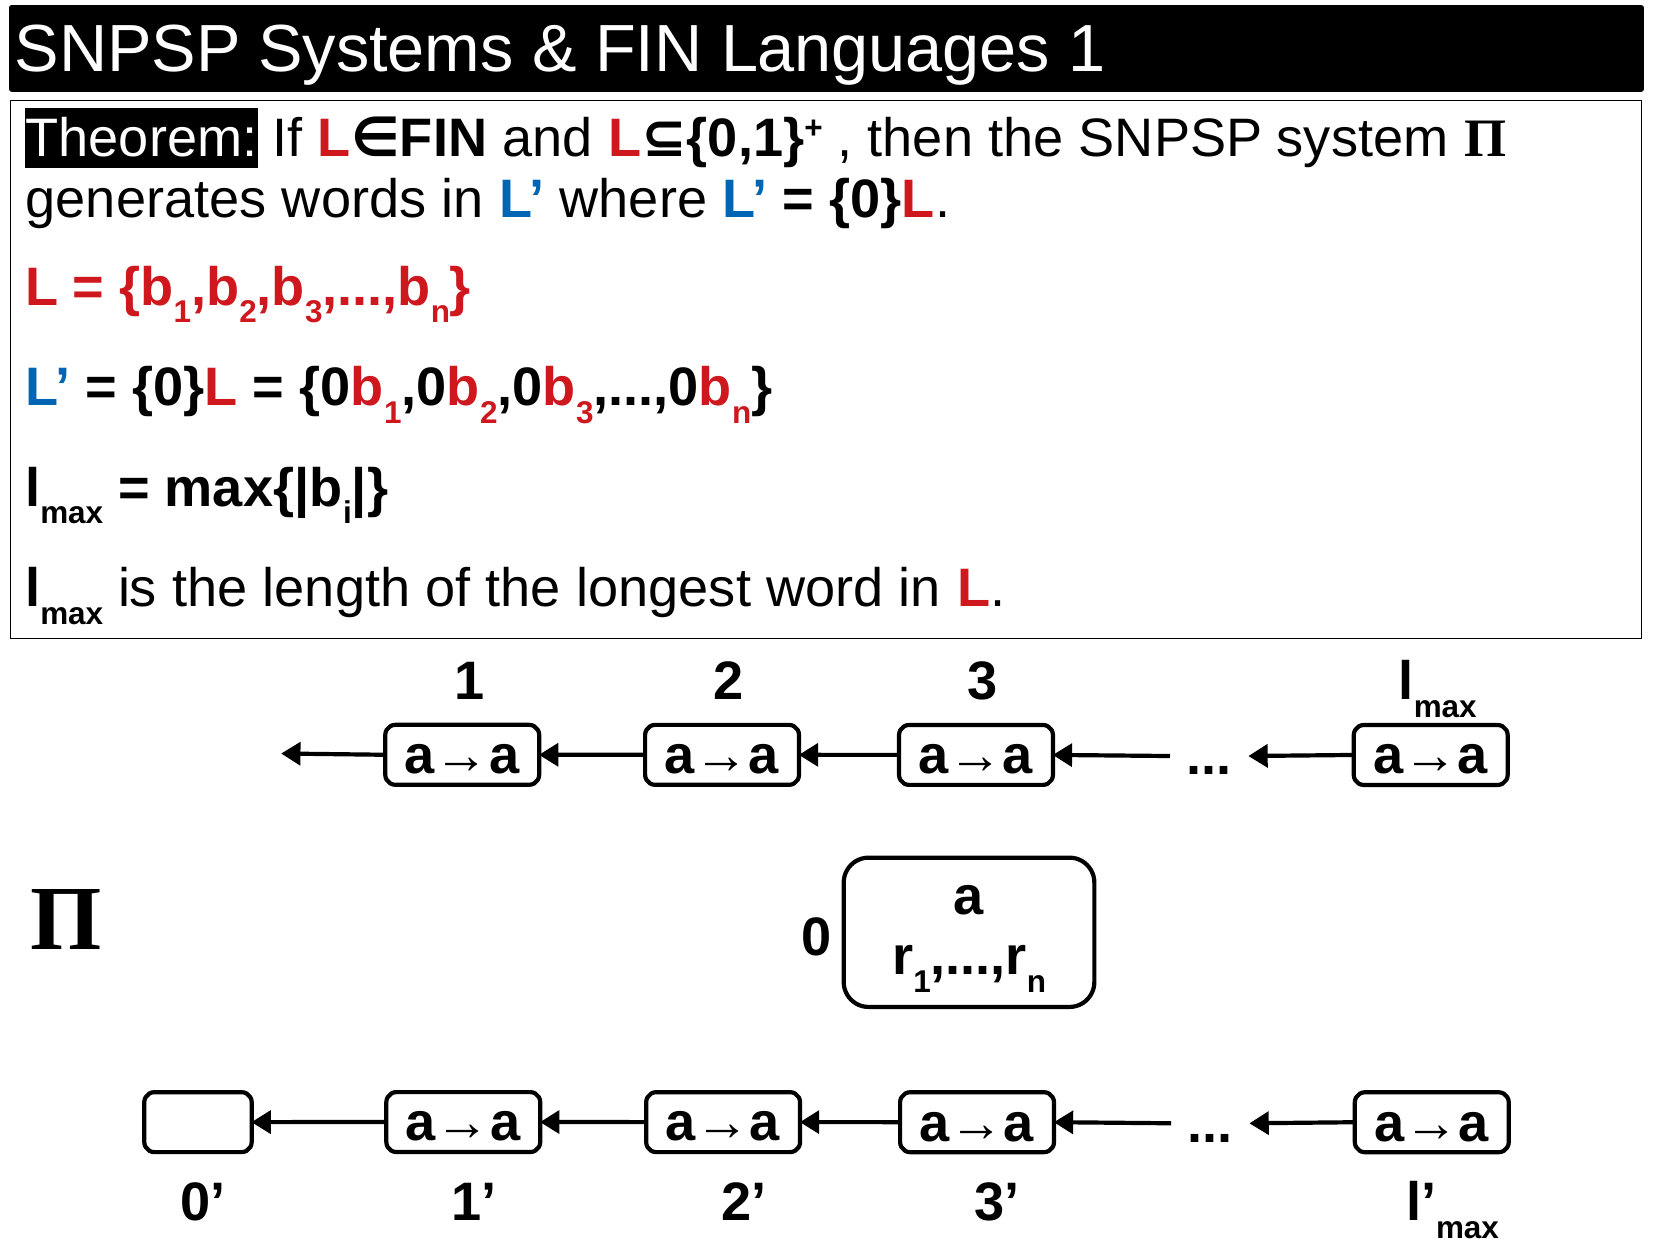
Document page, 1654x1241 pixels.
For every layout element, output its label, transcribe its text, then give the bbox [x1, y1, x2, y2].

text_box 1 [439, 643, 500, 719]
text_box a→a [900, 1092, 1055, 1153]
text_box ... [1170, 726, 1249, 787]
text_box 2’ [706, 1164, 782, 1240]
text_box a→a [645, 724, 800, 785]
text_box a→a [646, 1092, 801, 1153]
text_box lmax [1384, 643, 1492, 732]
text_box a→a [1354, 1092, 1509, 1153]
text_box a→a [899, 724, 1053, 785]
text_box 0’ [165, 1164, 248, 1240]
text_box a r1,...,rn [843, 857, 1095, 1007]
text_box l’max [1391, 1164, 1515, 1241]
title SNPSP Systems & FIN Languages 1 [11, 7, 1642, 89]
text_box 2 [699, 643, 760, 719]
text_box 3 [953, 643, 1014, 719]
text_box a→a [386, 1092, 541, 1153]
text_box Theorem: If L∈FIN and L⊆{0,1}+ , then the SNPSP system Π generates words in L’ where L’ = {0}L. L = {b1,b2,b3,...,bn} L’ = {0}L = {0b1,0b2,0b3,...,0bn} lmax = max{|bi|} lmax is the length of the longest word in L. [10, 100, 1642, 639]
text_box Π [15, 860, 85, 977]
text_box 1’ [436, 1164, 525, 1240]
text_box a→a [1353, 725, 1508, 785]
text_box 0 [786, 899, 869, 975]
text_box a→a [385, 724, 540, 785]
text_box ... [1171, 1093, 1250, 1154]
text_box 3’ [960, 1164, 1036, 1240]
